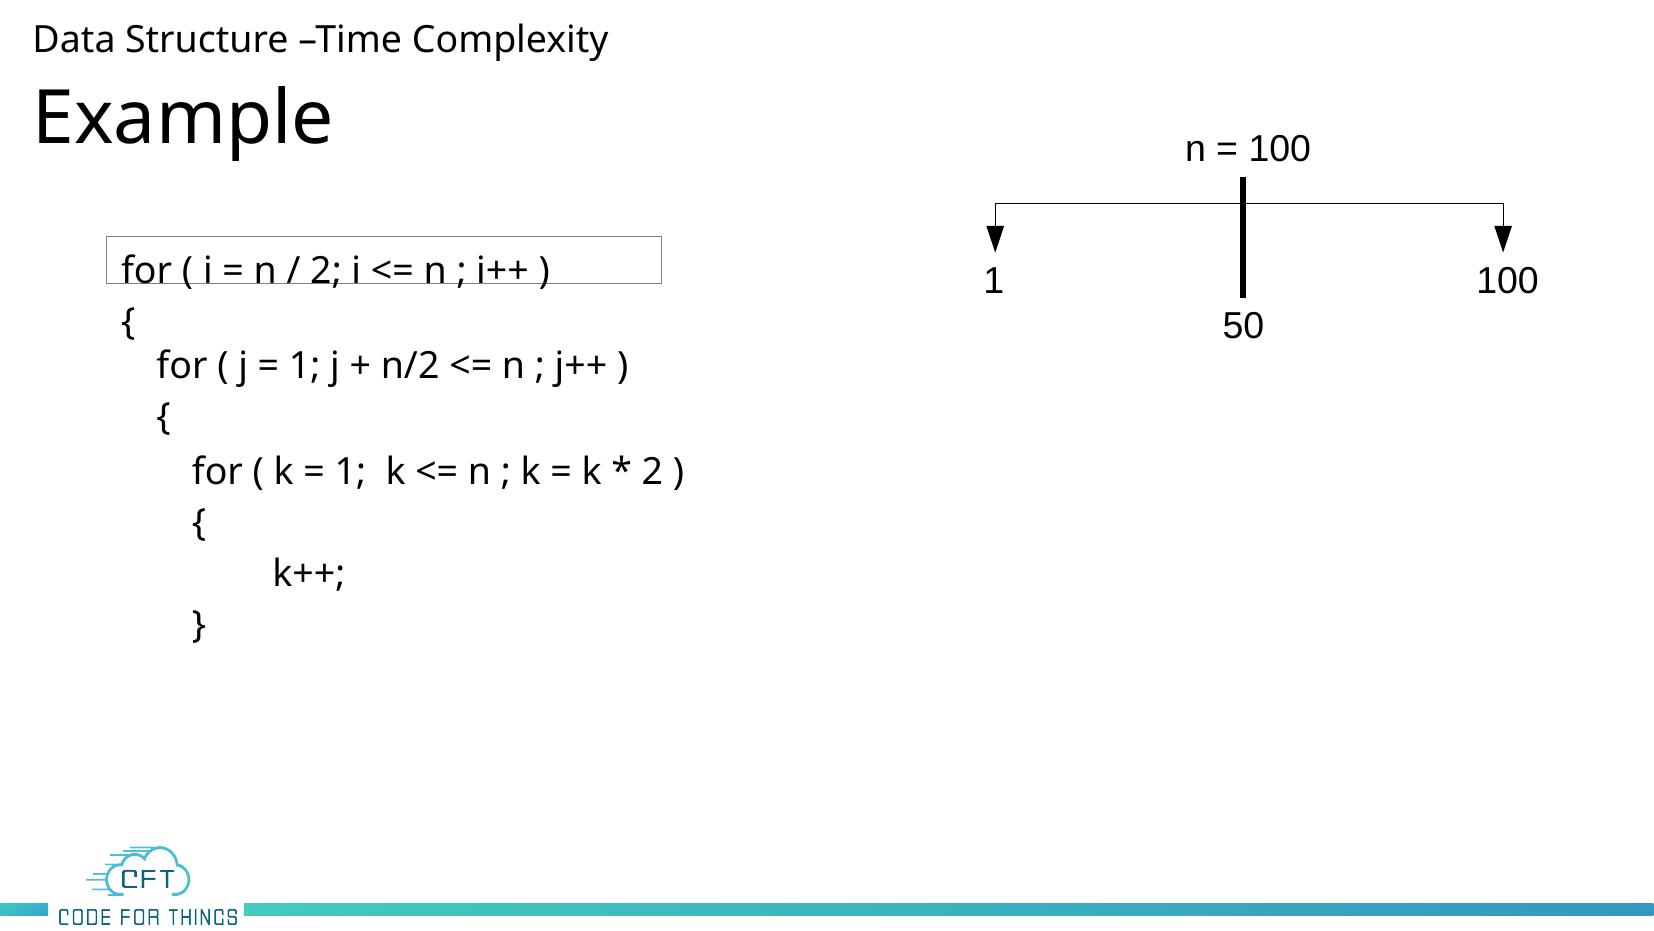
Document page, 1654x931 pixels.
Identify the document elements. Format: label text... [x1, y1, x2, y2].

text_box 100 [1461, 252, 1580, 310]
text_box for ( j = 1; j + n/2 <= n ; j++ ) { [106, 330, 851, 438]
text_box 50 [1207, 297, 1291, 355]
picture [59, 846, 237, 925]
text_box n = 100 [1170, 120, 1326, 178]
text_box 1 [968, 252, 1019, 310]
text_box for ( i = n / 2; i <= n ; i++ ) { [70, 236, 709, 339]
text_box for ( k = 1; k <= n ; k = k * 2 ) { k++; } [141, 437, 815, 626]
title Data Structure –Time Complexity Example [32, 12, 1184, 166]
